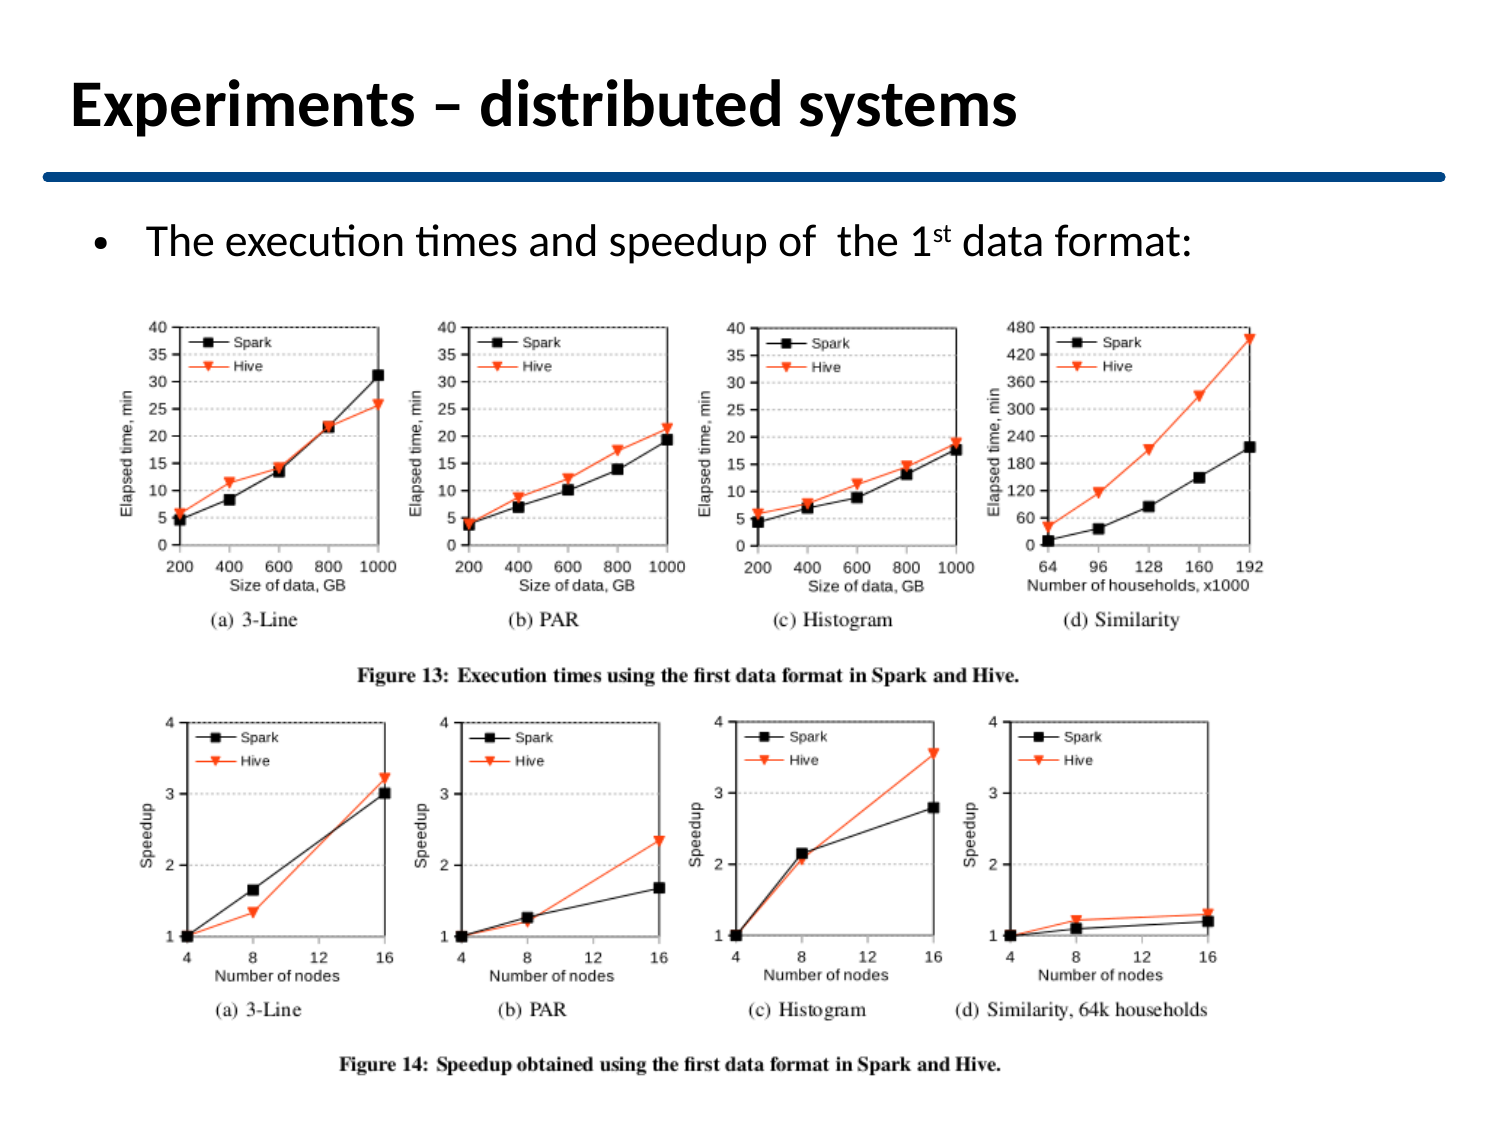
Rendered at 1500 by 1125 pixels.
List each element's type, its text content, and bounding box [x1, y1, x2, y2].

picture [106, 318, 1276, 697]
title Experiments – distributed systems [70, 0, 1477, 231]
list The execution times and speedup of the 1st data format: [75, 221, 1430, 993]
picture [118, 993, 1229, 1087]
